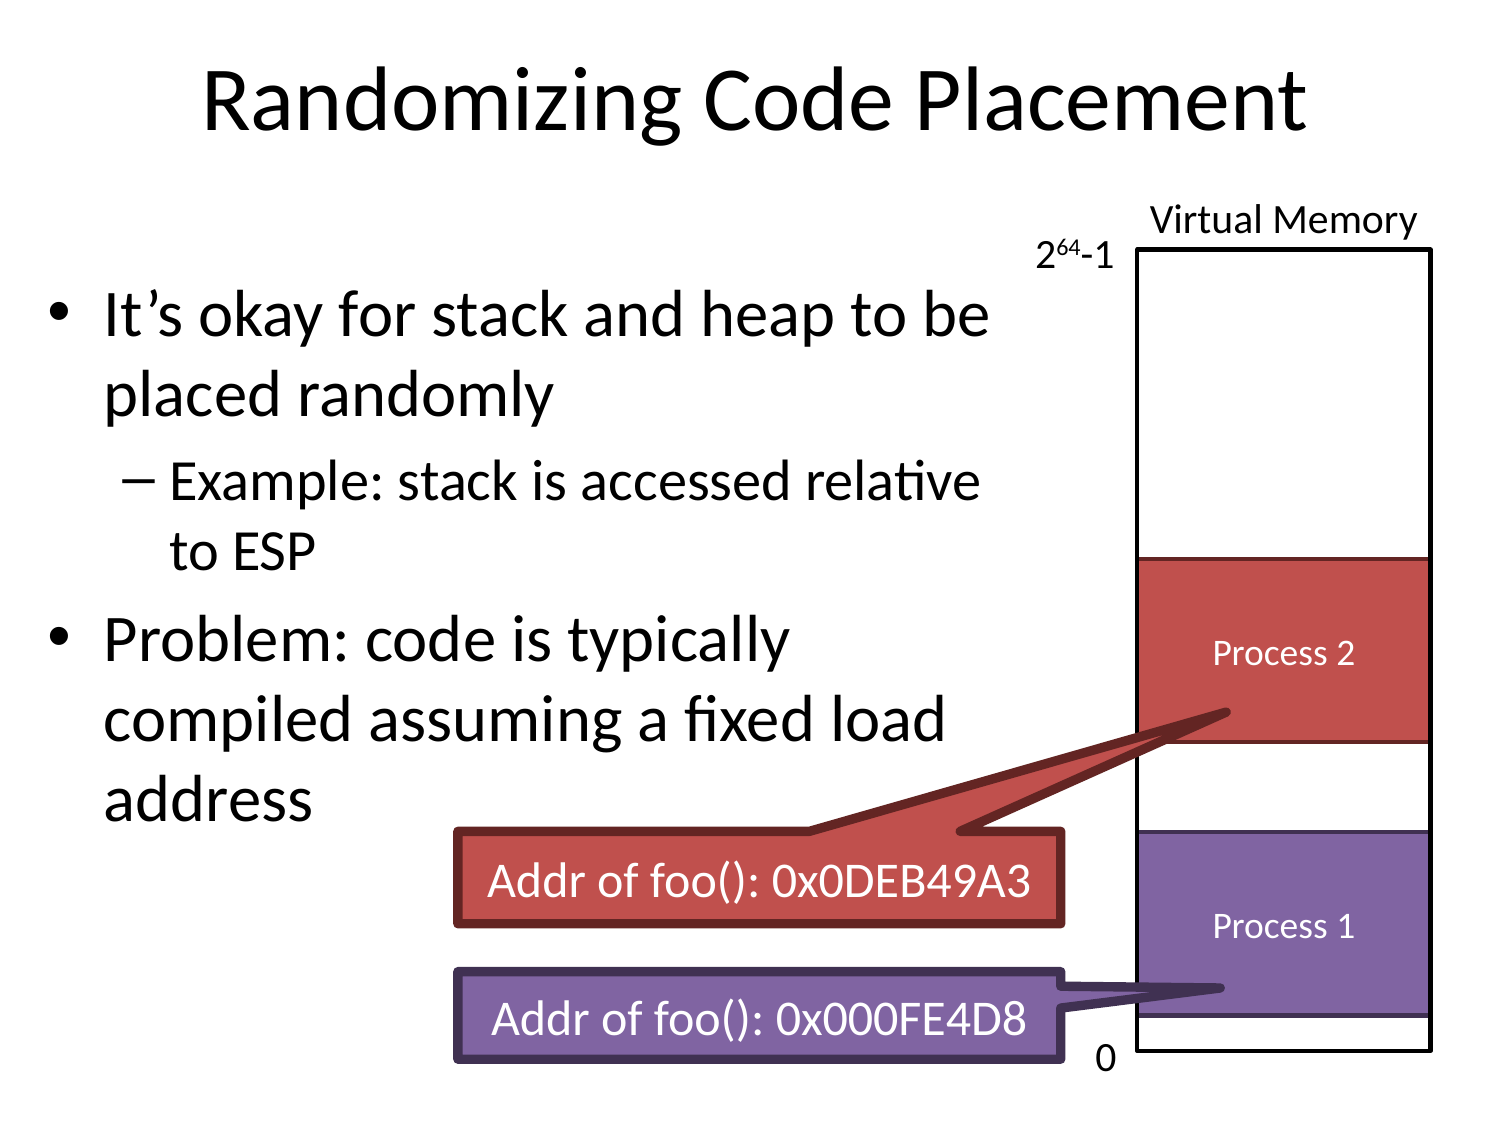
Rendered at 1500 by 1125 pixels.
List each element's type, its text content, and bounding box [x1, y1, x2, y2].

text_box Virtual Memory [1134, 184, 1433, 249]
title Randomizing Code Placement [80, 0, 1431, 188]
text_box Process 2 [1139, 558, 1428, 743]
text_box Addr of foo(): 0x0DEB49A3 [457, 712, 1227, 924]
text_box 0 [1080, 1021, 1132, 1087]
list It’s okay for stack and heap to be placed randomly Example: stack is accessed relative to ESP Problem: code is typically compiled assuming a fixed load address [32, 262, 1009, 1067]
text_box Addr of foo(): 0x000FE4D8 [457, 971, 1221, 1060]
text_box Process 1 [1139, 831, 1428, 1016]
text_box 264-1 [1020, 219, 1130, 285]
